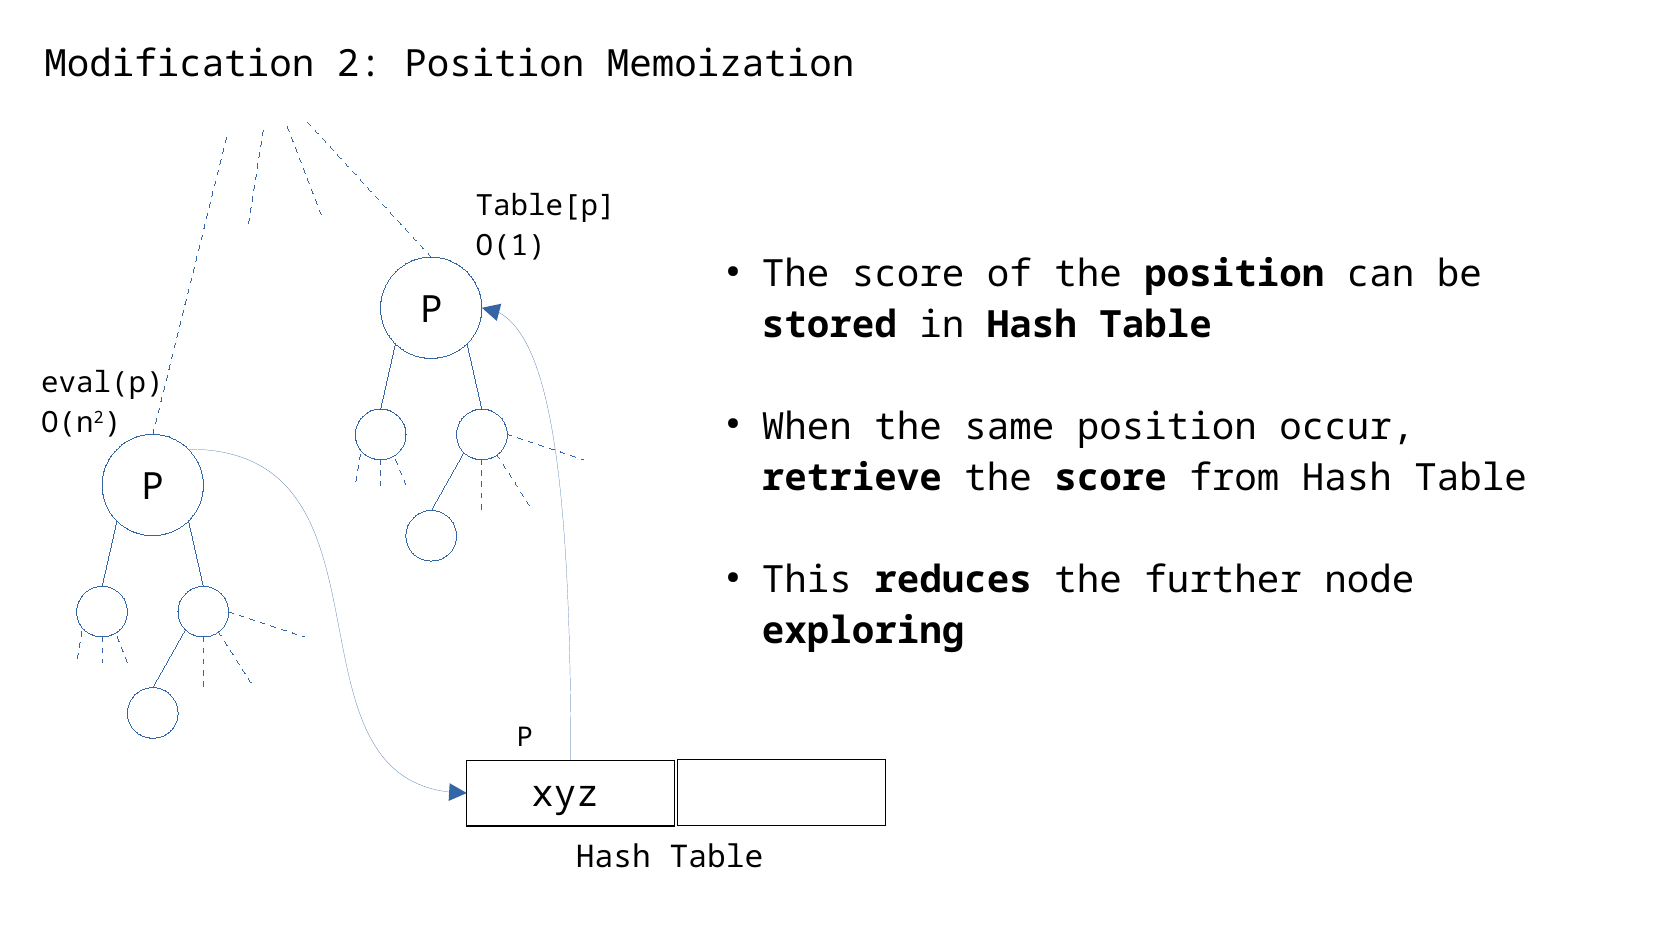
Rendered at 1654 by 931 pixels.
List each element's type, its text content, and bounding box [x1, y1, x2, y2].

text_box P [380, 257, 482, 359]
text_box The score of the position can be stored in Hash Table When the same position occur, retrieve the score from Hash Table This reduces the further node exploring [726, 181, 1613, 721]
text_box [355, 409, 407, 460]
text_box [177, 586, 229, 637]
text_box P [148, 475, 158, 486]
text_box [76, 586, 128, 637]
text_box [127, 687, 179, 739]
table_header [678, 760, 885, 825]
text_box P [102, 473, 204, 536]
text_box [405, 510, 457, 562]
table_header xyz [467, 761, 674, 825]
text_box P [501, 709, 591, 761]
text_box eval(p) O(n2) [26, 354, 204, 473]
text_box Hash Table [561, 826, 857, 886]
text_box Table[p] O(1) [460, 177, 680, 272]
text_box Modification 2: Position Memoization [29, 29, 1034, 94]
text_box [456, 409, 508, 460]
